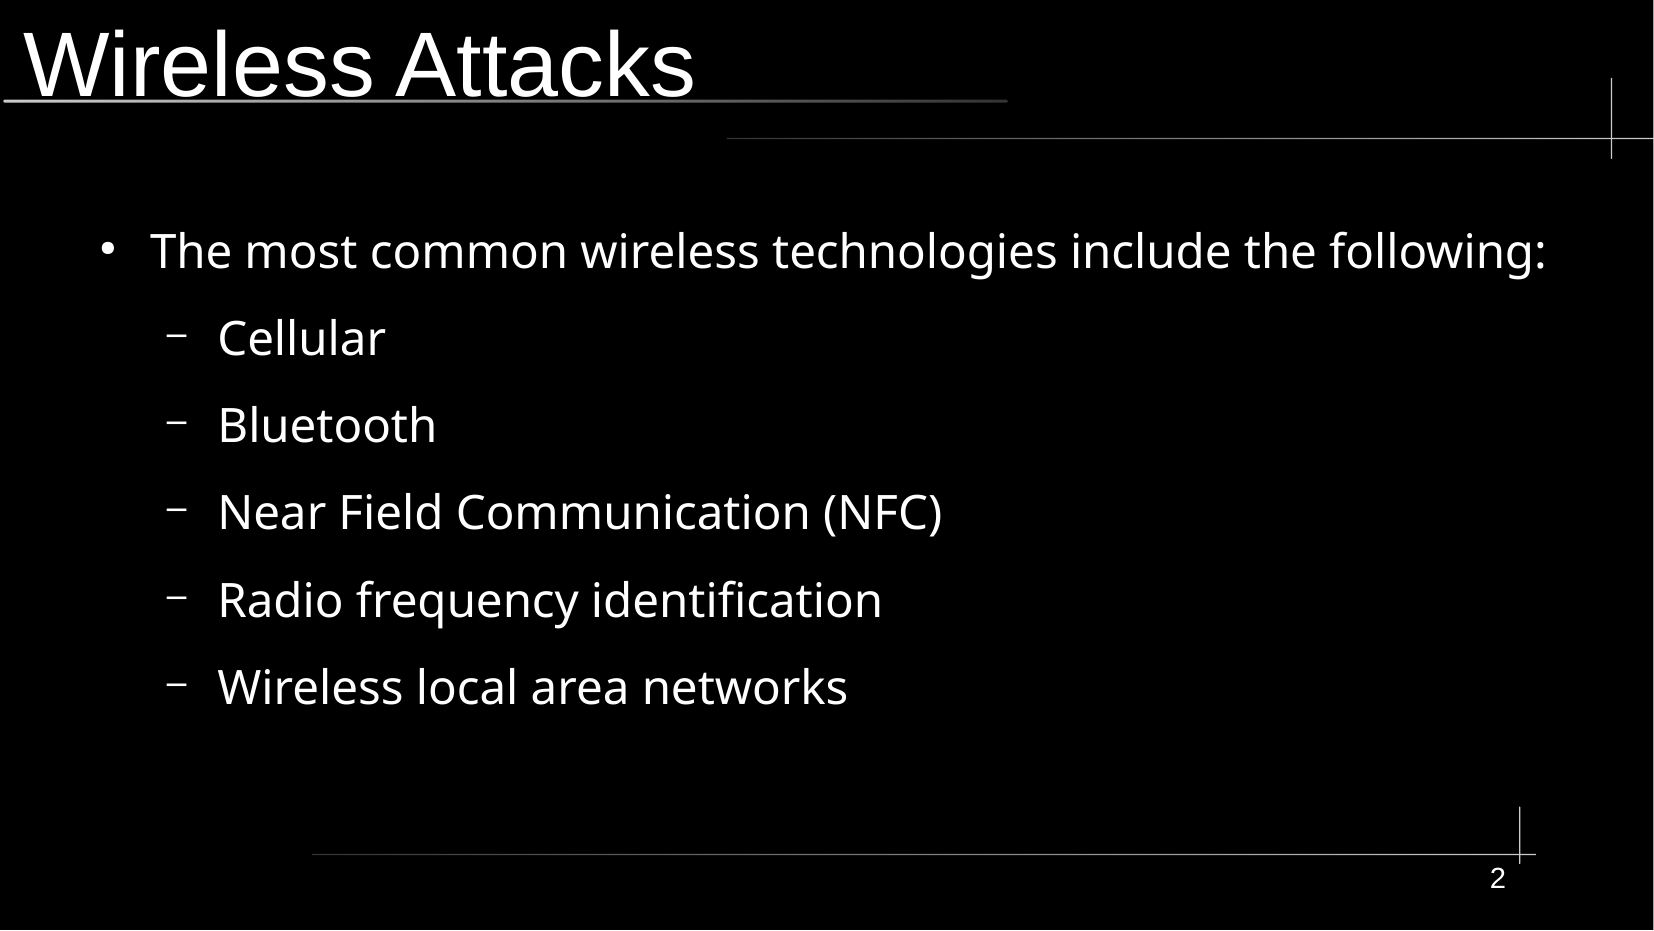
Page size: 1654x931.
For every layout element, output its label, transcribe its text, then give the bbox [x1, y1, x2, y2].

list The most common wireless technologies include the following: Cellular Bluetooth Near Field Communication (NFC) Radio frequency identification Wireless local area networks [82, 217, 1571, 758]
title Wireless Attacks [23, 11, 1589, 119]
